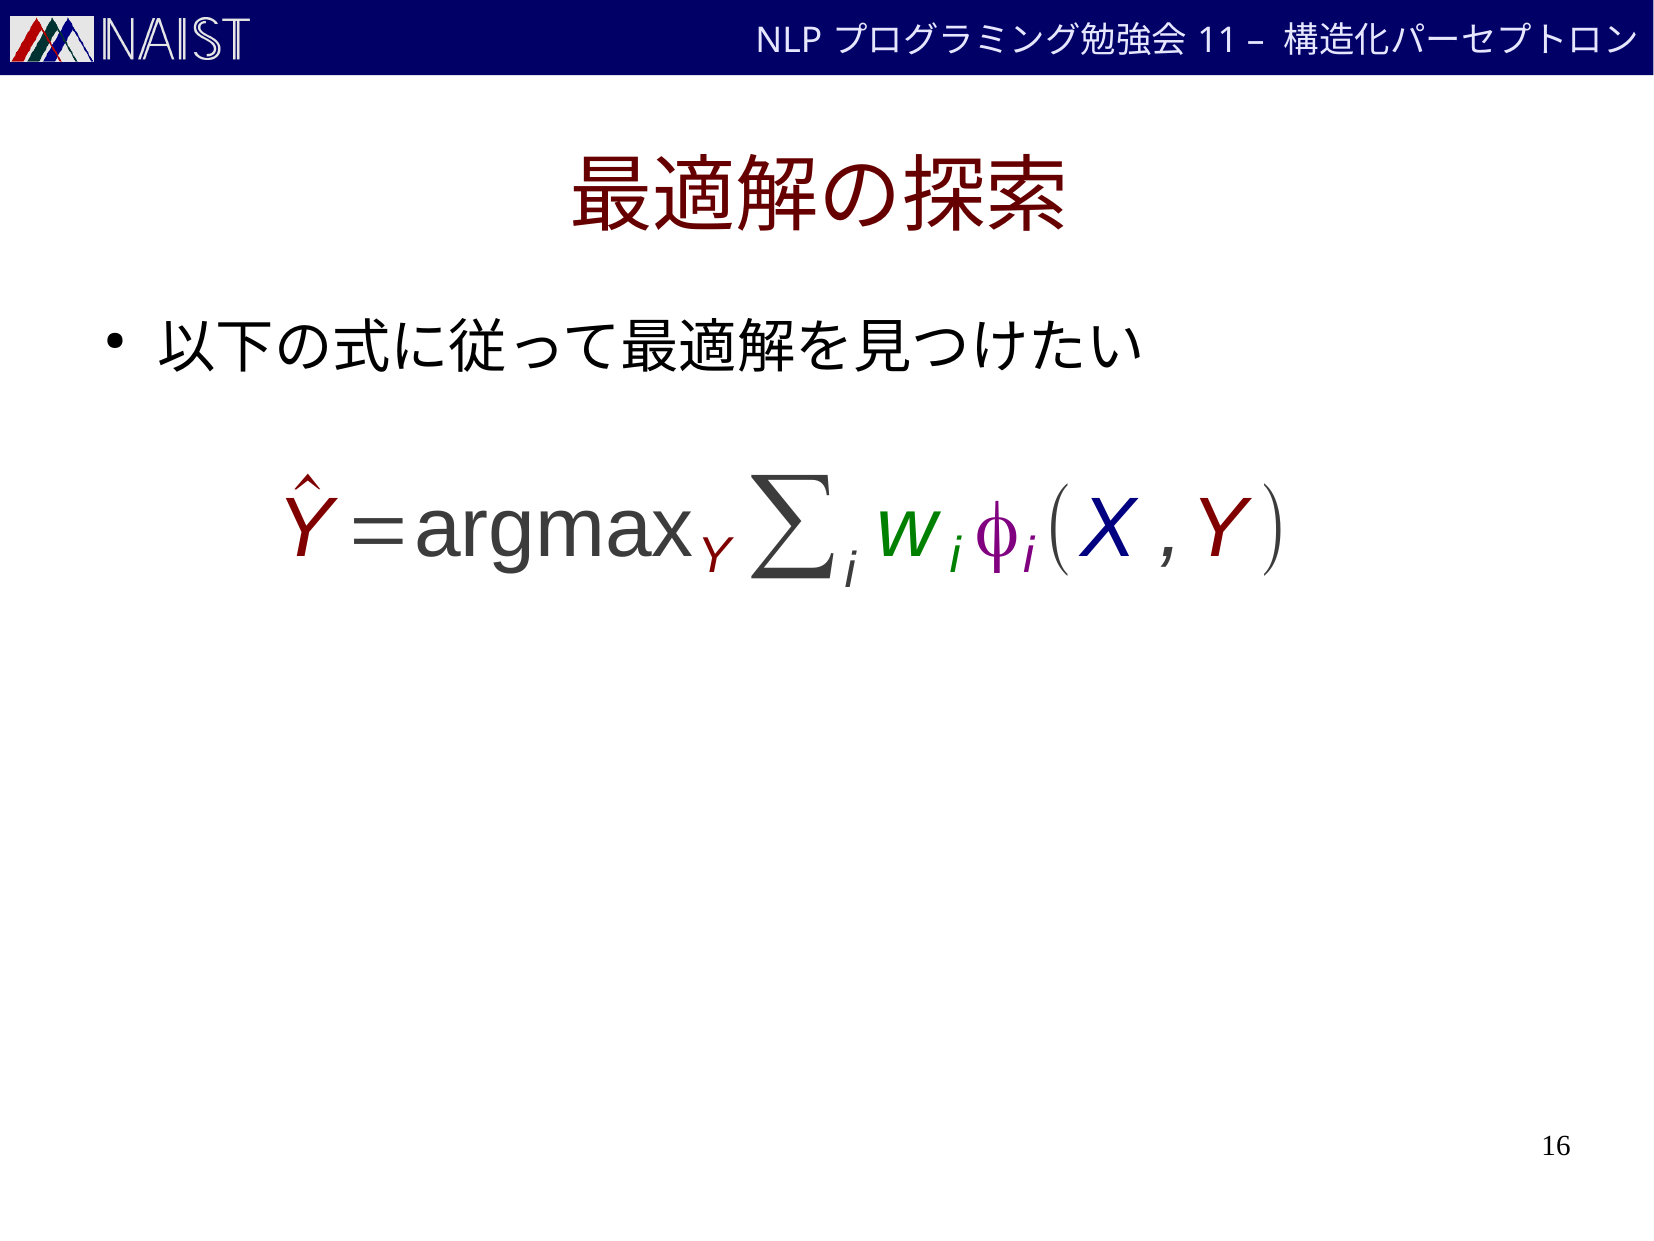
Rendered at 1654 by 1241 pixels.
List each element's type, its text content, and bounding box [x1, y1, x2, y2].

list 以下の式に従って最適解を見つけたい [86, 300, 1576, 1119]
title 最適解の探索 [75, 92, 1564, 285]
picture [10, 16, 94, 62]
chart [256, 466, 1307, 601]
picture [102, 17, 251, 60]
